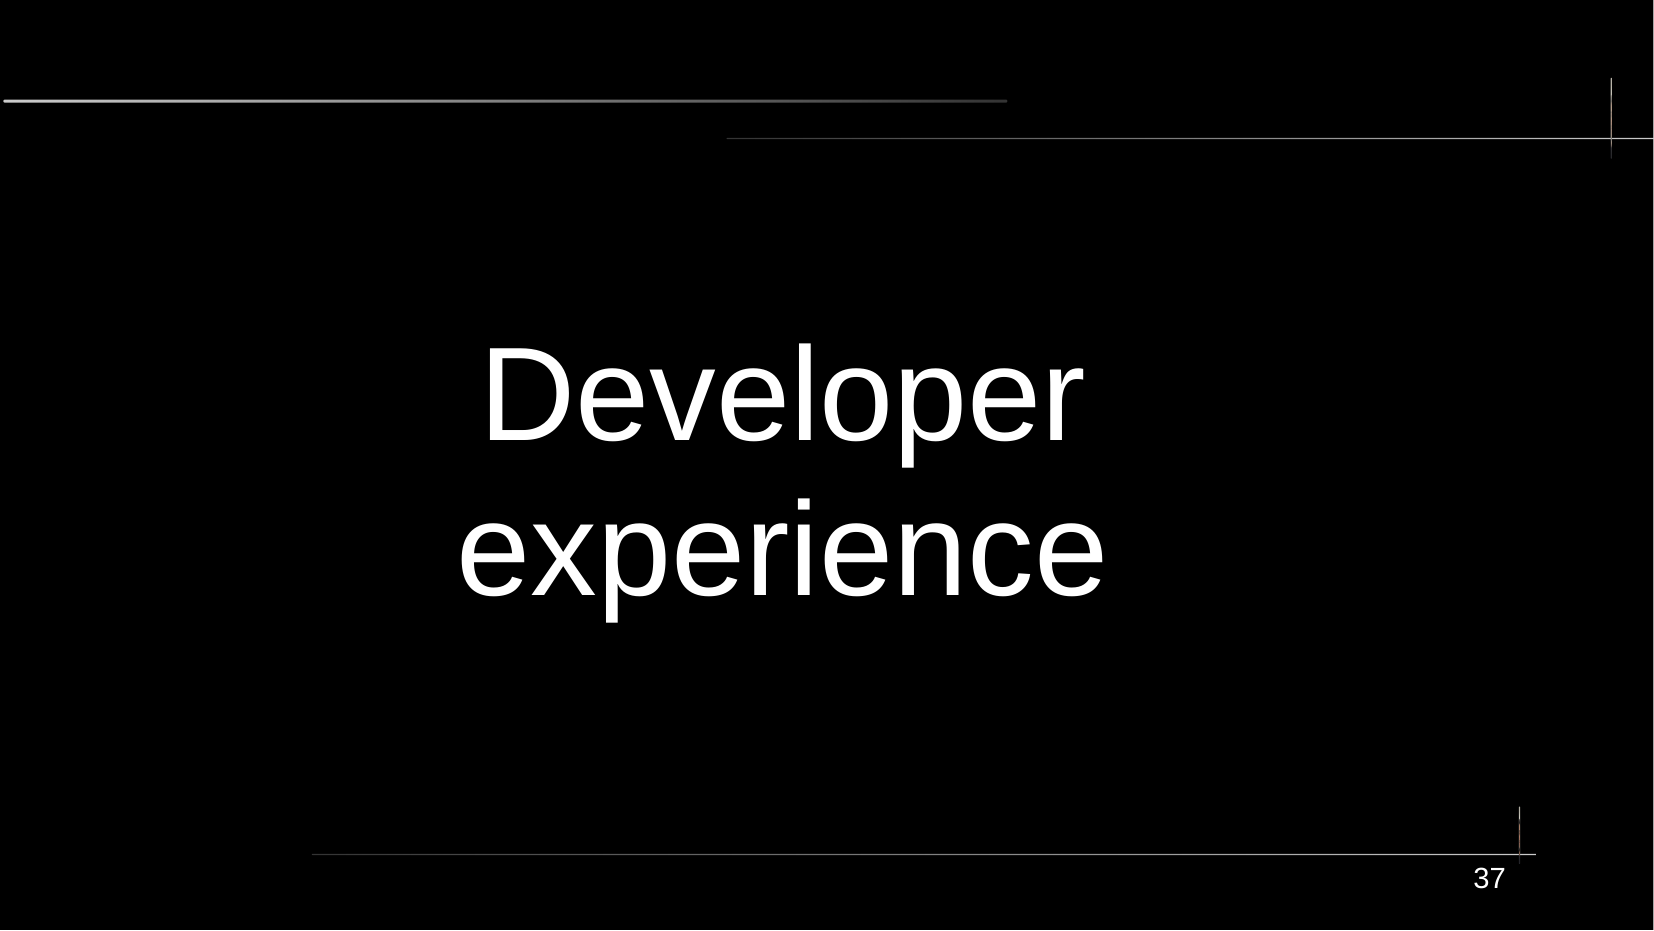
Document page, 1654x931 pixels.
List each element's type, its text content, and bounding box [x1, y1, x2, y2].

subtitle Developer experience [0, 225, 1565, 718]
